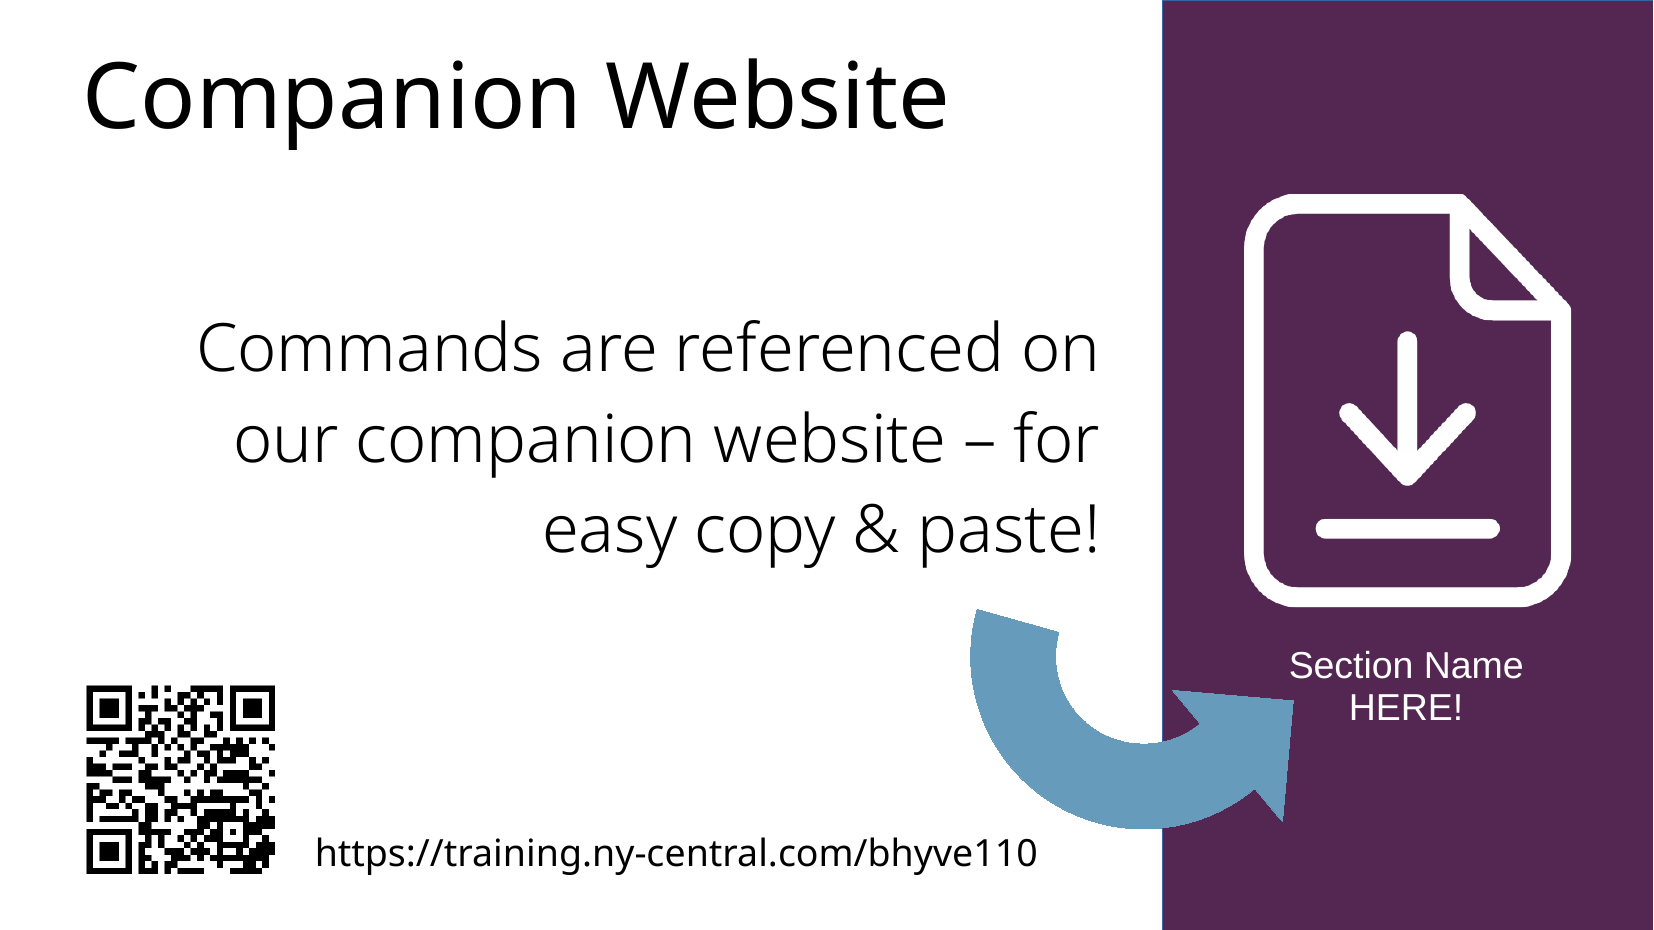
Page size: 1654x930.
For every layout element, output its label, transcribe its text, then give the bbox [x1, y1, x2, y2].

text_box Section Name HERE! [1237, 637, 1576, 788]
text_box [970, 0, 1653, 930]
title Companion Website [82, 37, 1571, 150]
picture [1200, 194, 1613, 608]
text_box https://training.ny-central.com/bhyve110 [300, 819, 1613, 930]
list Commands are referenced on our companion website – for easy copy & paste! [112, 300, 1101, 638]
picture [60, 659, 301, 901]
